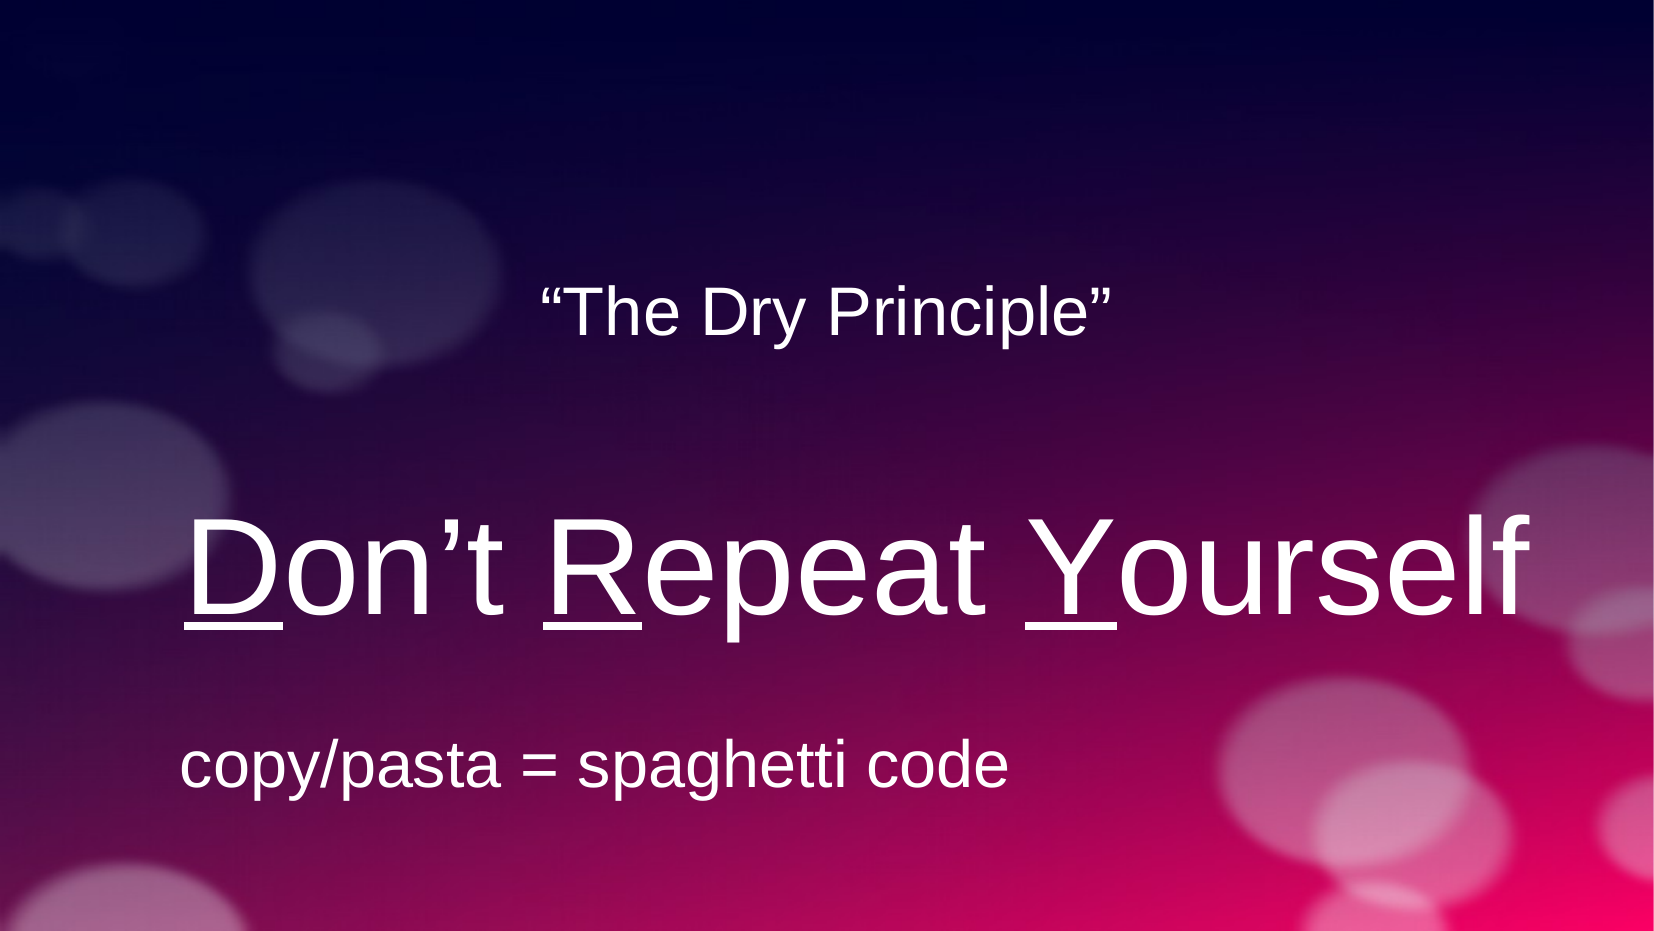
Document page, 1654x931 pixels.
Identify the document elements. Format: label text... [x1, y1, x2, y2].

picture [0, 0, 1654, 931]
list Don’t Repeat Yourself [82, 425, 1561, 709]
title “The Dry Principle” [82, 234, 1571, 390]
text_box copy/pasta = spaghetti code [165, 720, 1486, 810]
